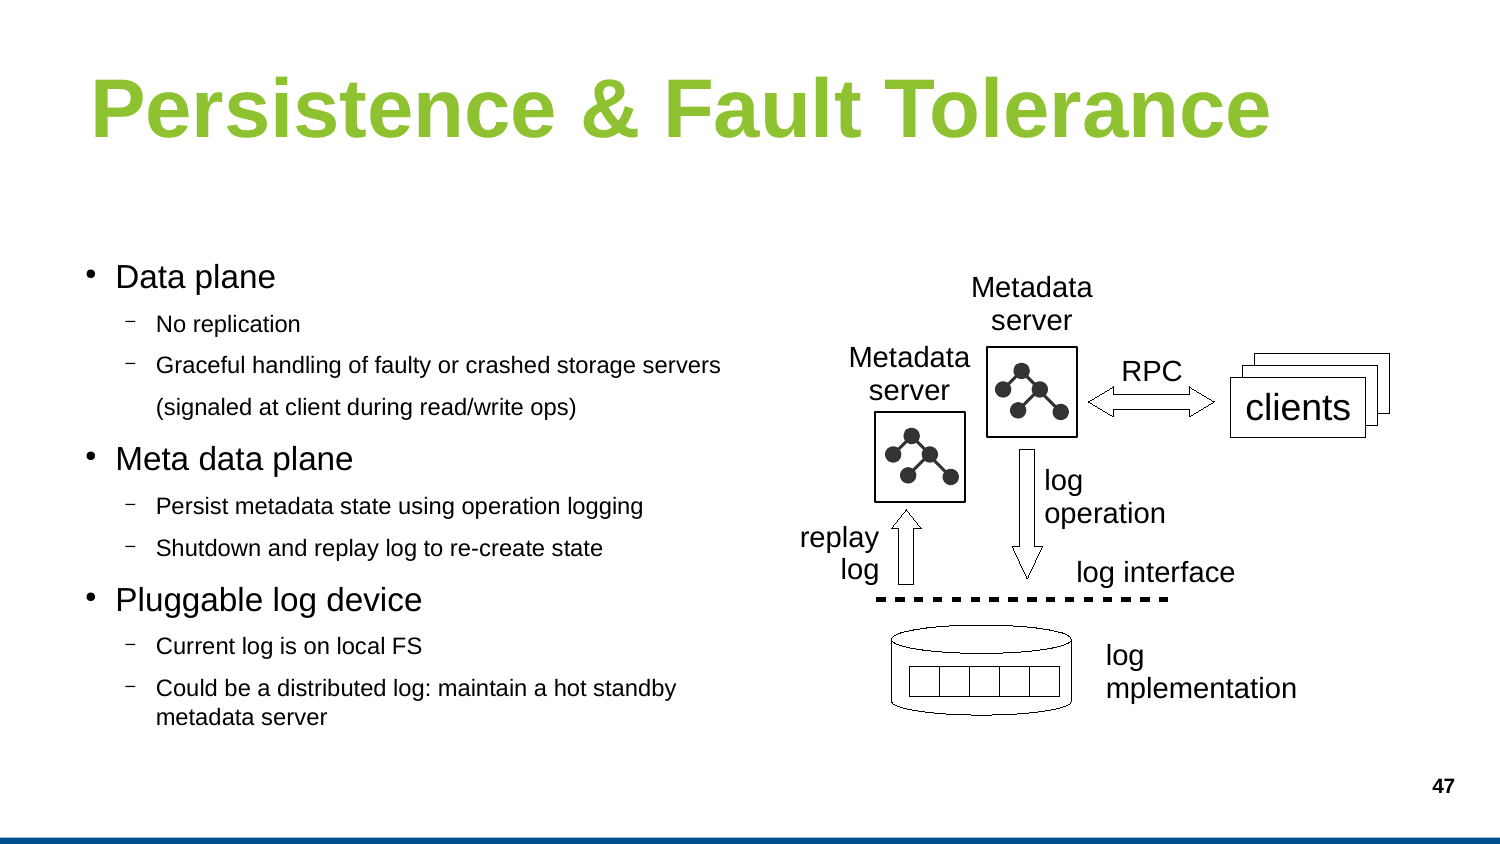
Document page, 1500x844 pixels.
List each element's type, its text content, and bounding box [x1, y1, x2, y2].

text_box [986, 347, 1077, 438]
text_box log interface [1061, 548, 1263, 600]
text_box [1088, 399, 1215, 417]
text_box [1012, 379, 1032, 404]
list Data plane No replication Graceful handling of faulty or crashed storage servers (signaled at client during read/write ops) Meta data plane Persist metadata state using operation logging Shutdown and replay log to re-create state Pluggable log device Current log is on local FS Could be a distributed log: maintain a hot standby metadata server [75, 255, 736, 754]
title Persistence & Fault Tolerance [75, 33, 1426, 175]
text_box [1243, 353, 1390, 426]
text_box log operation [1029, 456, 1231, 538]
text_box Metadata server [833, 333, 1012, 415]
text_box RPC [1065, 347, 1243, 399]
text_box [1012, 449, 1043, 579]
text_box clients [1230, 377, 1366, 438]
text_box Metadata server [956, 263, 1134, 345]
text_box replay log [784, 513, 986, 594]
text_box [891, 625, 1072, 716]
text_box log mplementation [1090, 631, 1313, 712]
text_box [874, 415, 965, 503]
